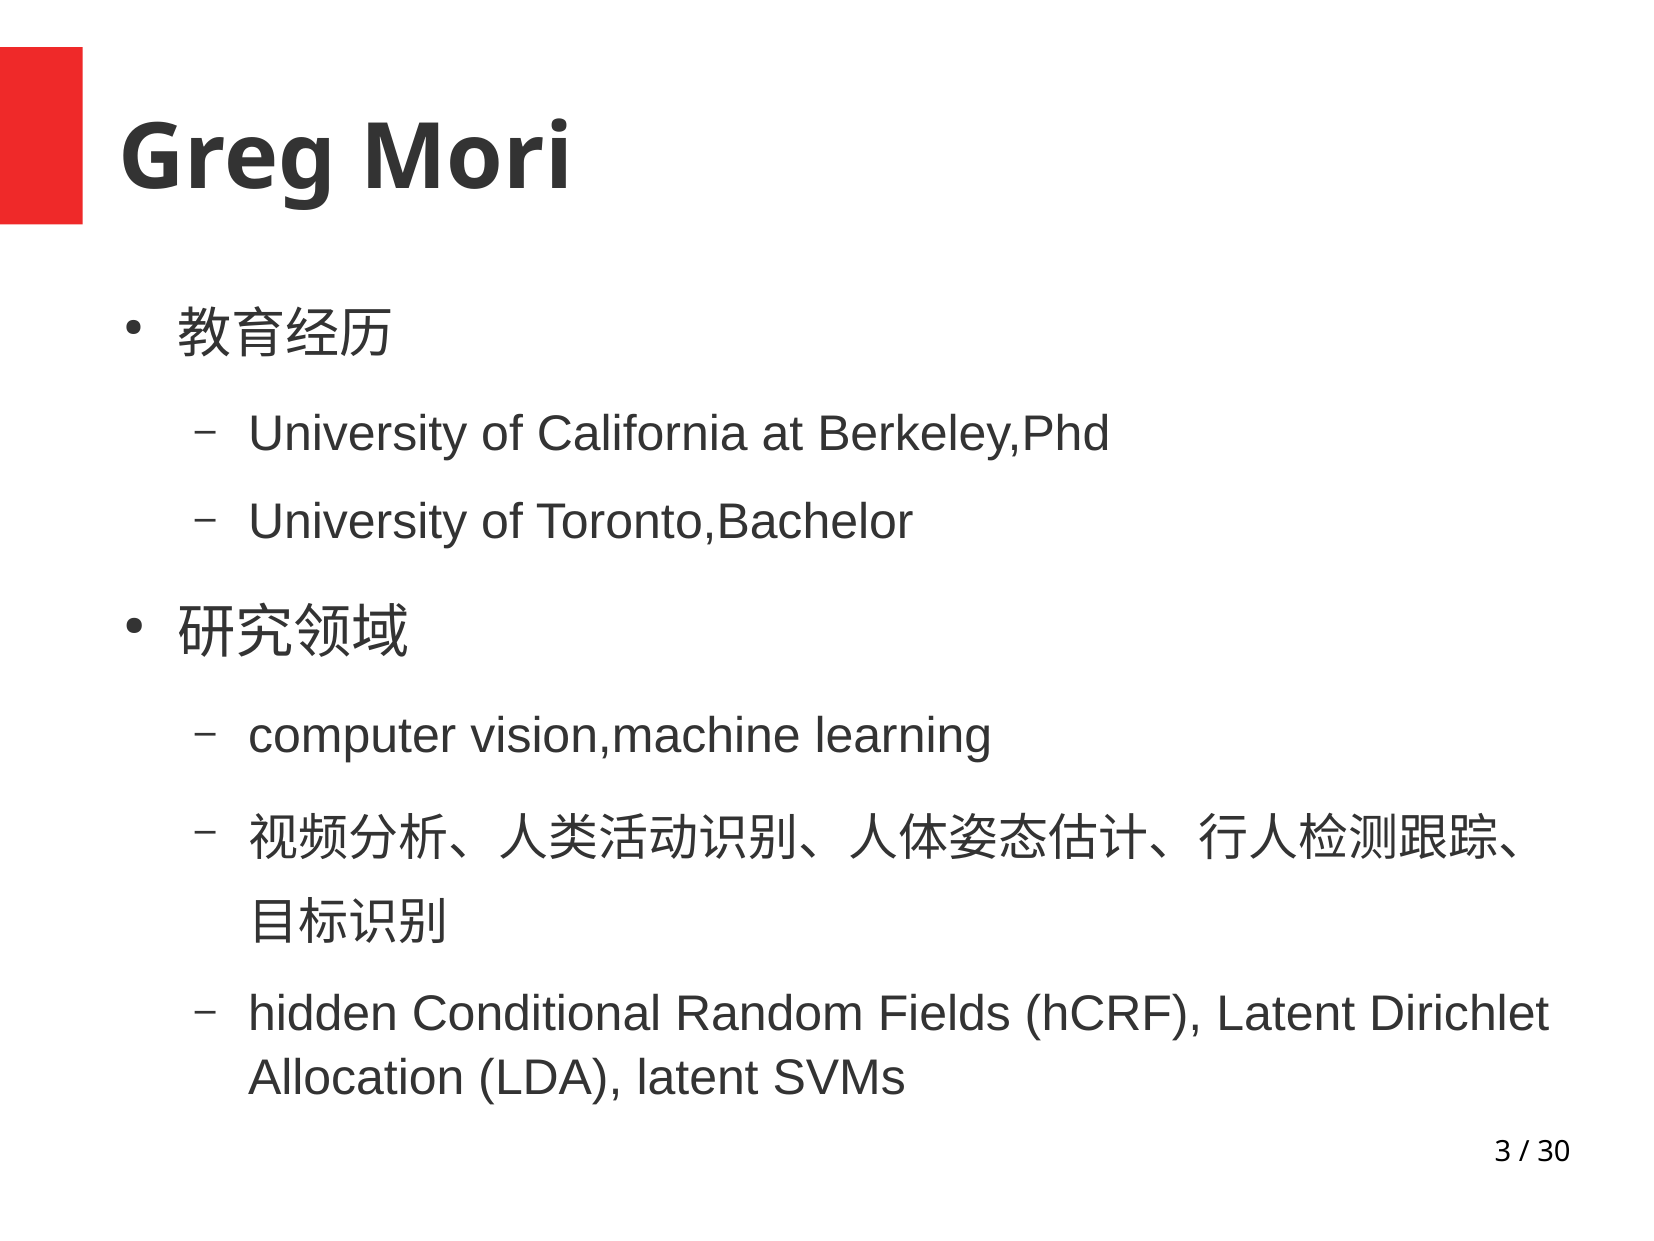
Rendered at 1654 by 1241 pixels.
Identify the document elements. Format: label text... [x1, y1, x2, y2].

title Greg Mori [118, 49, 1571, 257]
list 教育经历 University of California at Berkeley,Phd University of Toronto,Bachelor 研究领域 computer vision,machine learning 视频分析、人类活动识别、人体姿态估计、行人检测跟踪、目标识别 hidden Conditional Random Fields (hCRF), Latent Dirichlet Allocation (LDA), latent SVMs [106, 277, 1583, 1123]
